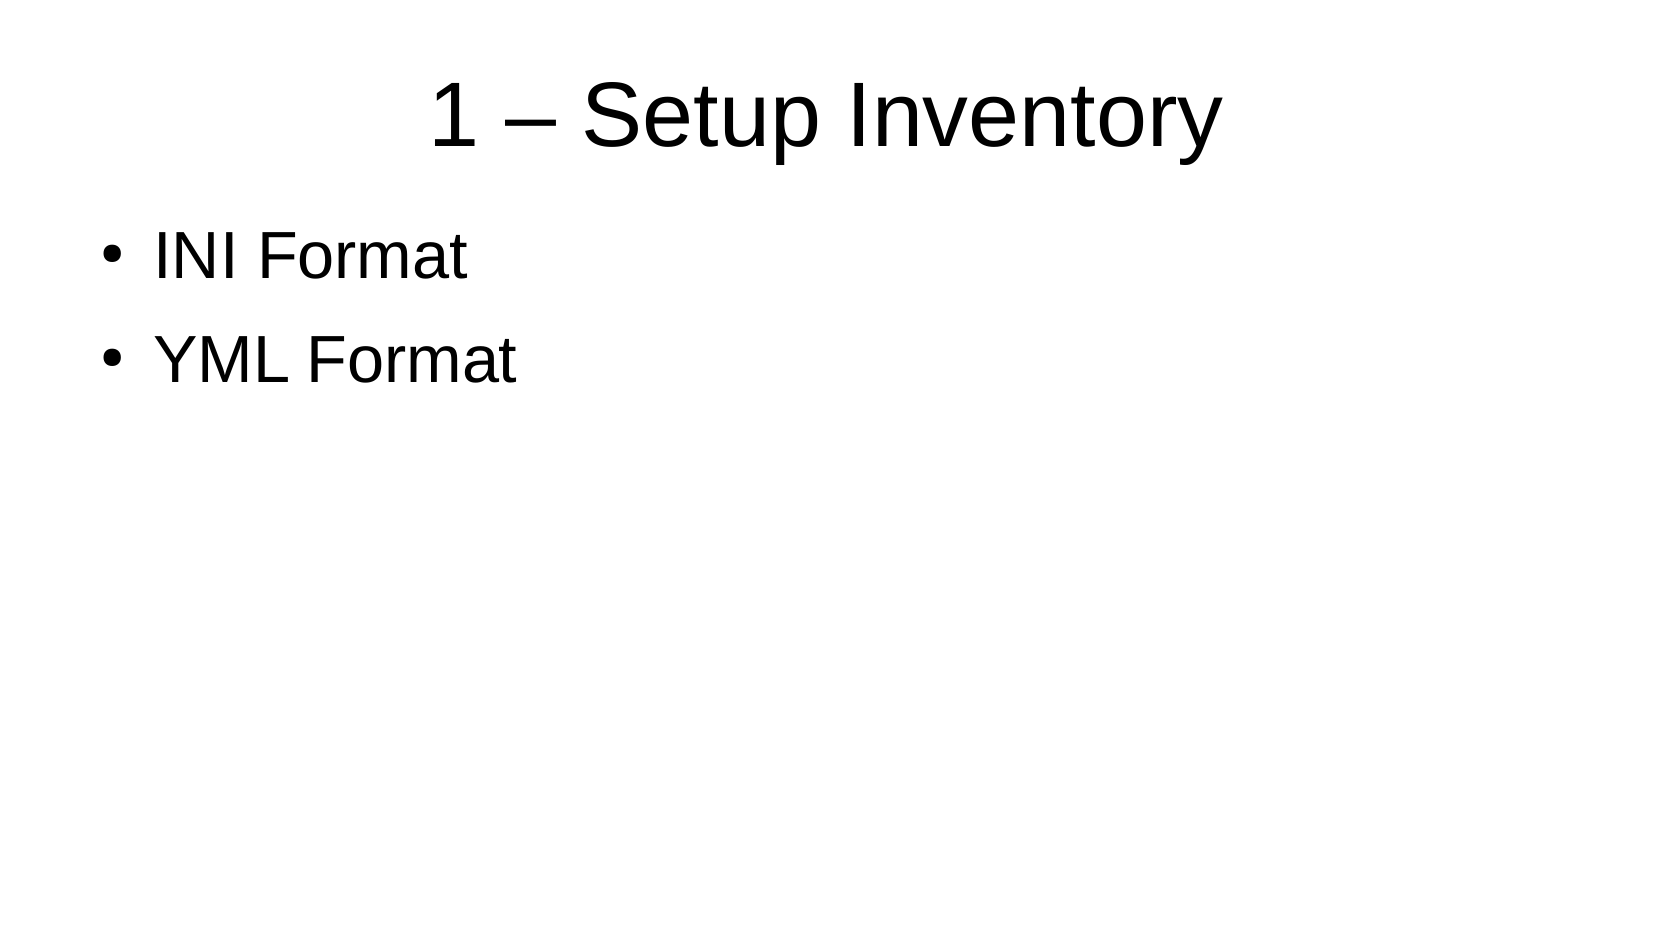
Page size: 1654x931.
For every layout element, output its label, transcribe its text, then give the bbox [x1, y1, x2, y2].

title 1 – Setup Inventory [82, 37, 1571, 193]
list INI Format YML Format [82, 217, 1571, 758]
